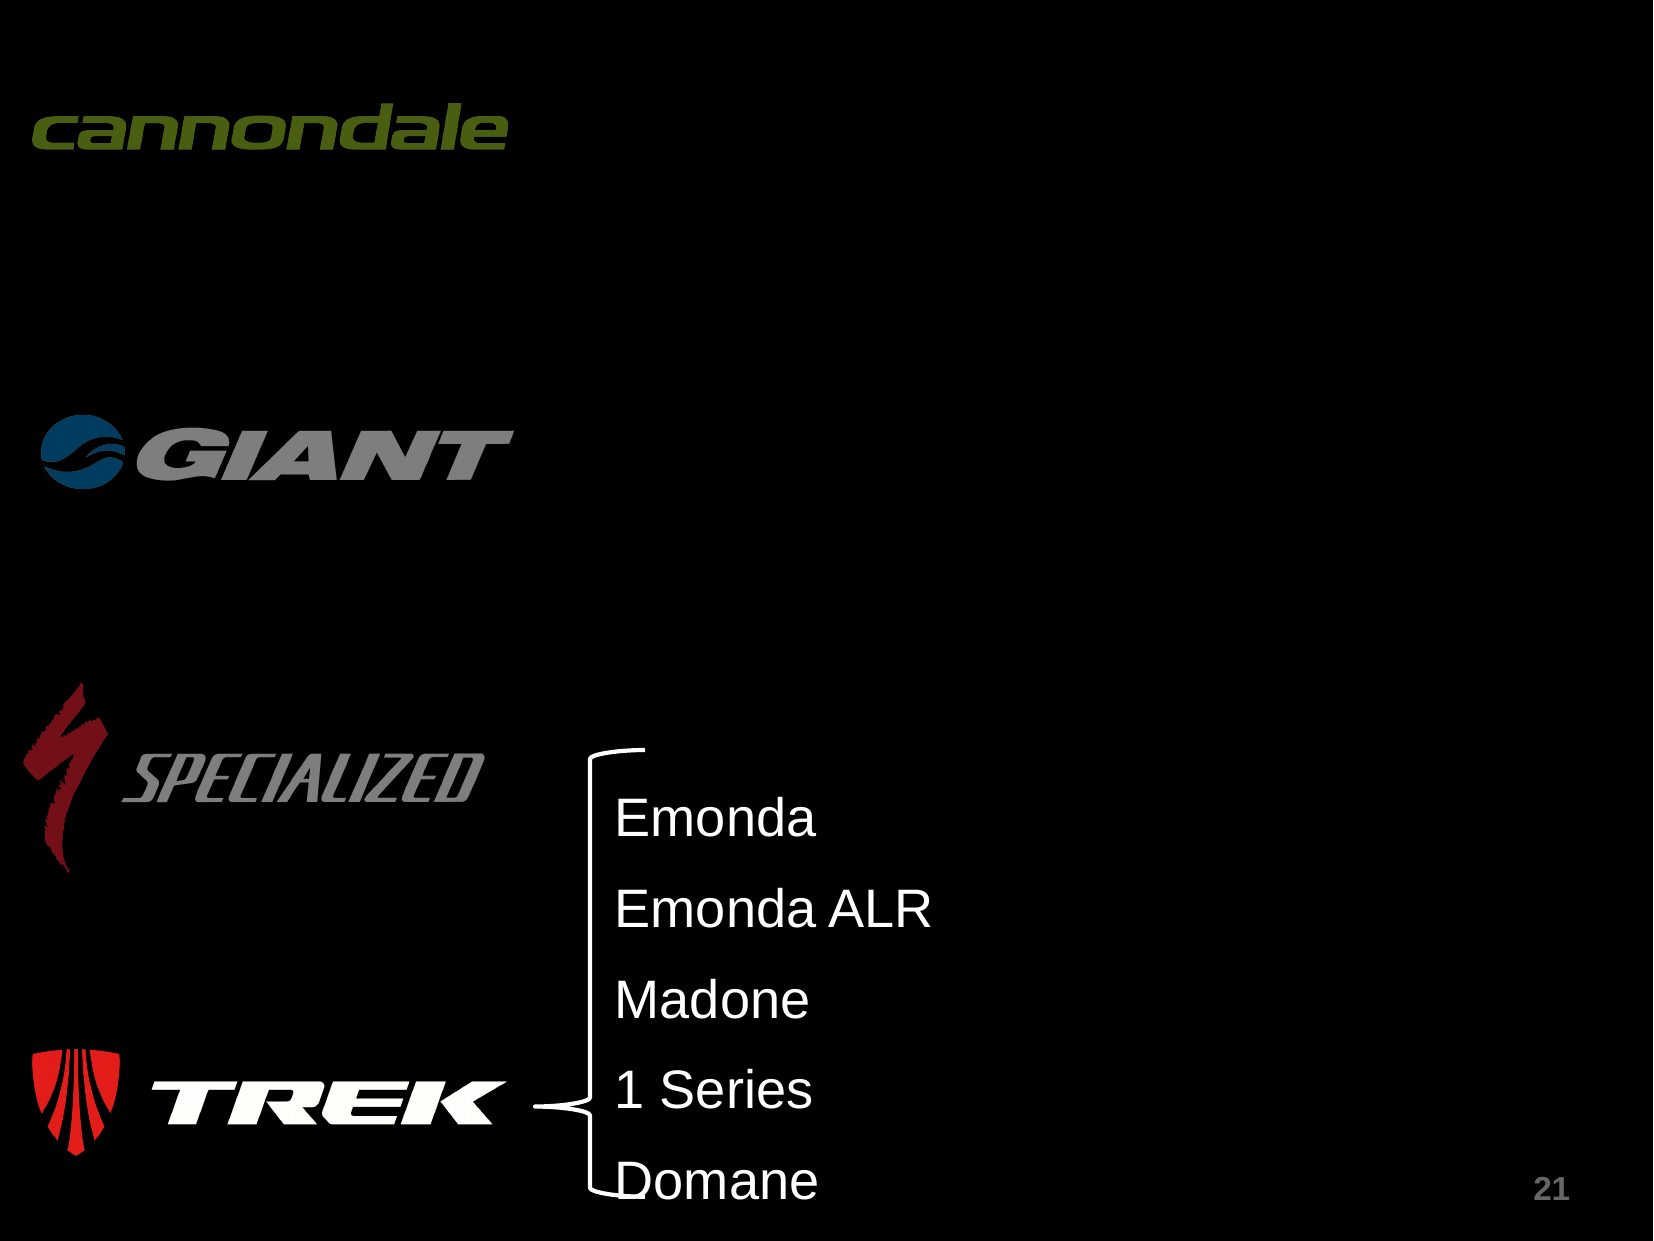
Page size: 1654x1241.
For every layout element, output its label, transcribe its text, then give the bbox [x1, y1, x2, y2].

text_box Emonda Emonda ALR Madone 1 Series Domane [599, 750, 991, 1197]
picture [32, 1049, 508, 1156]
text_box [0, 45, 524, 886]
